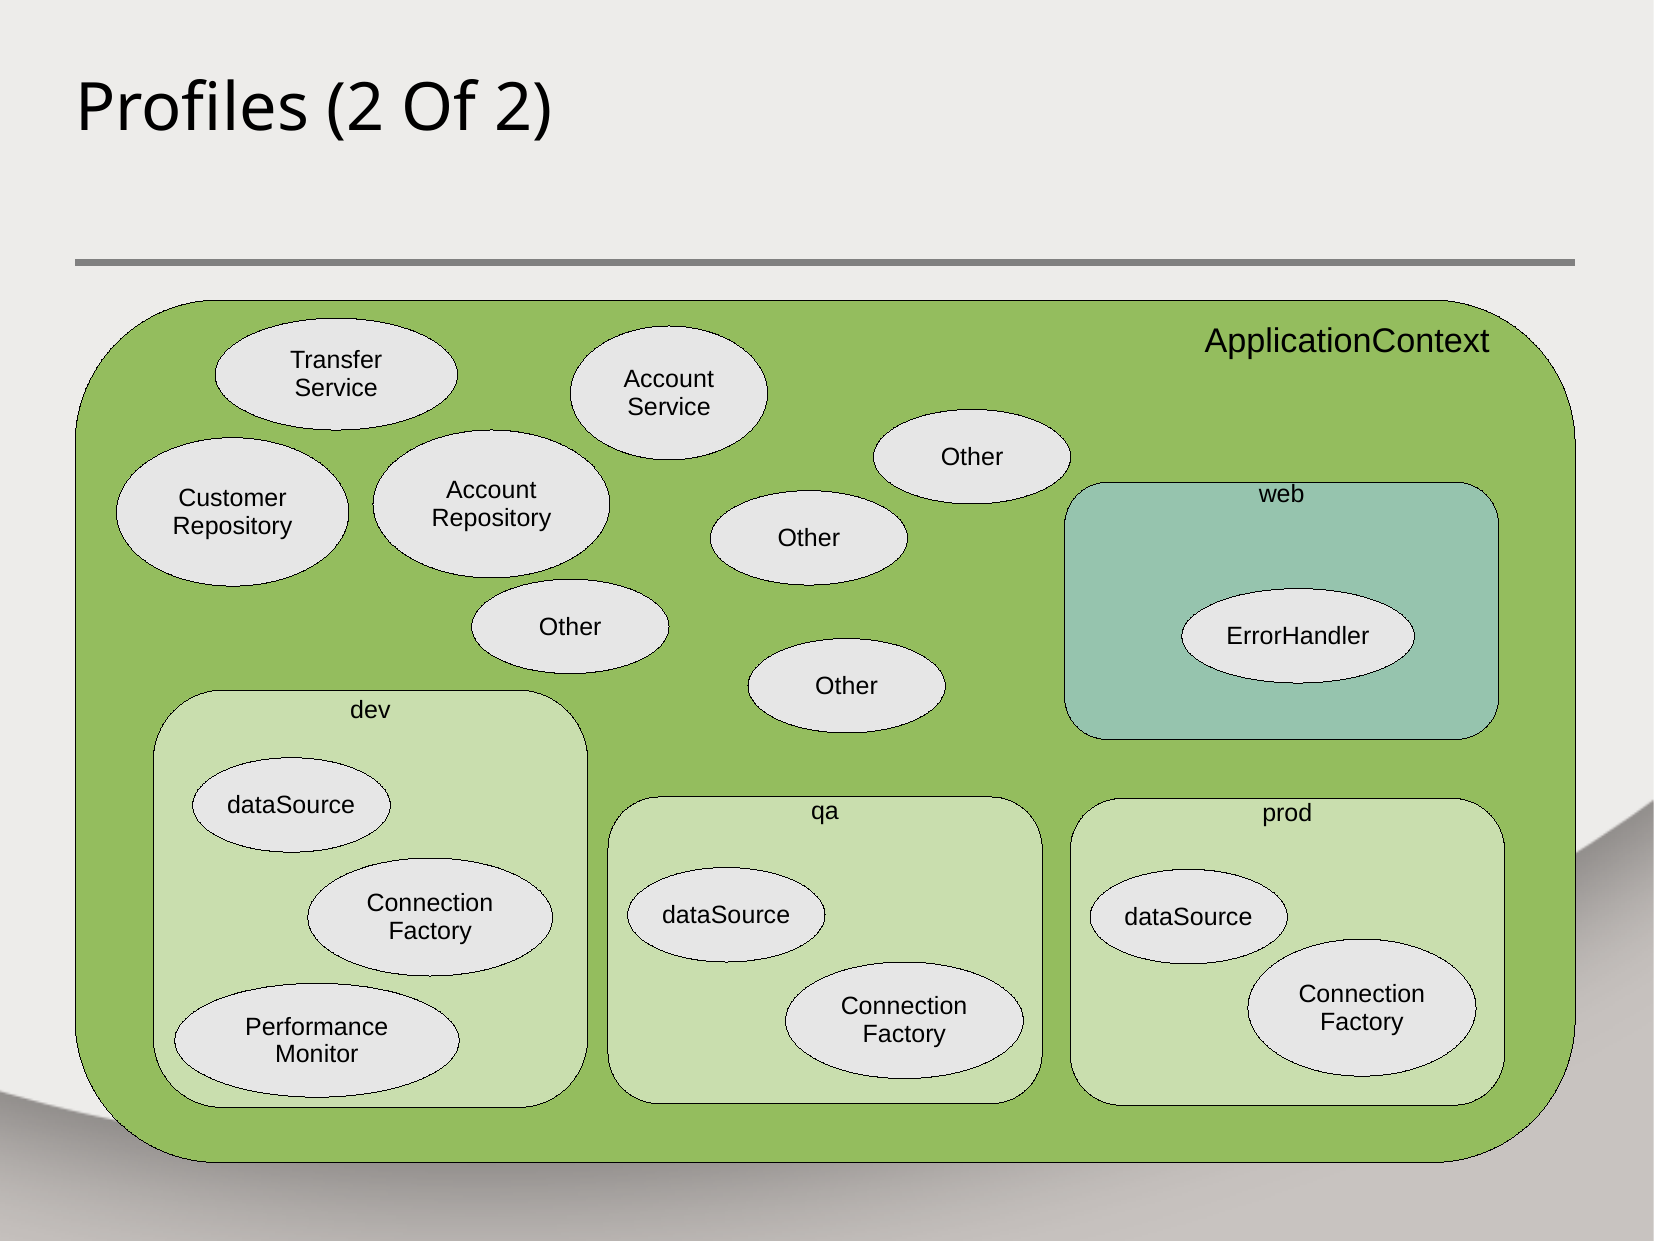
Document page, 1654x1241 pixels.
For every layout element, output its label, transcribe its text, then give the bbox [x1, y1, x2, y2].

text_box Other [873, 409, 1071, 504]
text_box Customer Repository [116, 437, 349, 587]
text_box ApplicationContext [75, 300, 1576, 1163]
text_box dataSource [192, 757, 391, 853]
text_box dev [153, 690, 588, 1108]
text_box Transfer Service [215, 318, 458, 431]
text_box Connection Factory [1247, 939, 1477, 1077]
title Profiles (2 Of 2) [75, 75, 1576, 226]
text_box Other [747, 638, 946, 733]
text_box Account Repository [372, 429, 610, 578]
text_box Connection Factory [307, 858, 553, 977]
text_box Other [471, 579, 670, 674]
text_box prod [1070, 798, 1505, 1106]
text_box Account Service [570, 325, 768, 460]
text_box dataSource [627, 867, 826, 963]
text_box dataSource [1090, 869, 1288, 964]
text_box Other [710, 490, 908, 586]
text_box Connection Factory [785, 962, 1024, 1079]
picture [0, 0, 1654, 1241]
text_box Performance Monitor [174, 983, 460, 1098]
text_box web [1064, 482, 1499, 740]
text_box qa [607, 796, 1043, 1104]
text_box ErrorHandler [1181, 588, 1415, 684]
